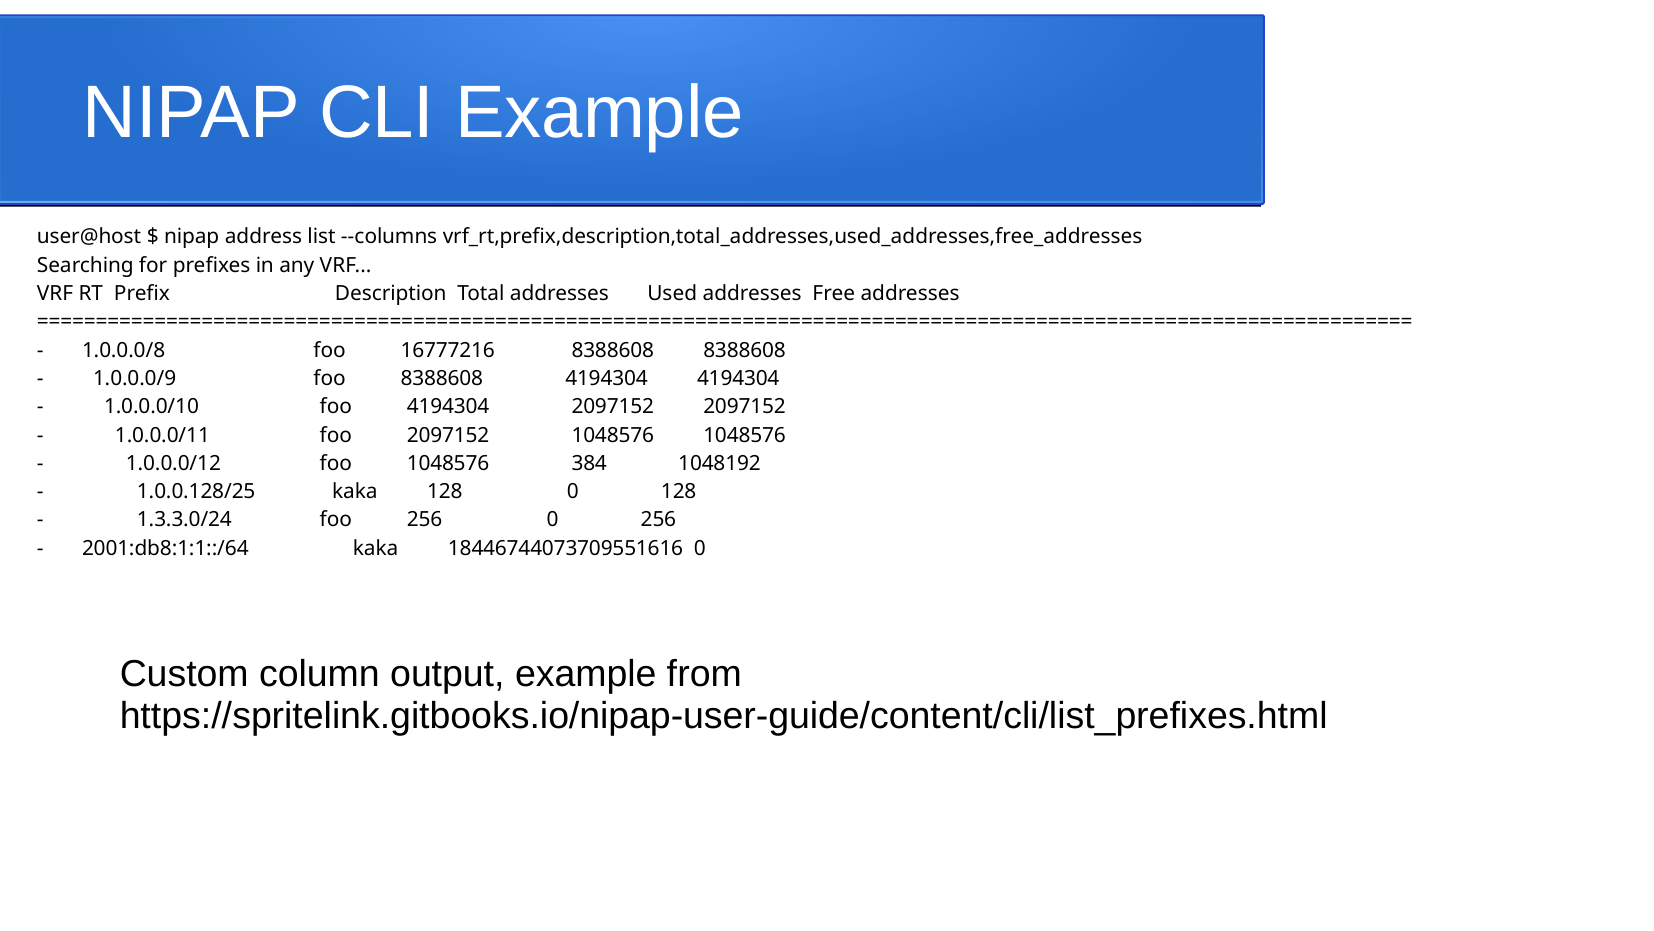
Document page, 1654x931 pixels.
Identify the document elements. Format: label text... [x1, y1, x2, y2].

title NIPAP CLI Example [82, 35, 1235, 189]
text_box Custom column output, example from https://spritelink.gitbooks.io/nipap-user-guide/content/cli/list_prefixes.html [105, 645, 1344, 743]
text_box user@host $ nipap address list --columns vrf_rt,prefix,description,total_addresses,used_addresses,free_addresses Searching for prefixes in any VRF... VRF RT Prefix Description Total addresses Used addresses Free addresses ===================================================================================================================== - 1.0.0.0/8 foo 16777216 8388608 8388608 - 1.0.0.0/9 foo 8388608 4194304 4194304 - 1.0.0.0/10 foo 4194304 2097152 2097152 - 1.0.0.0/11 foo 2097152 1048576 1048576 - 1.0.0.0/12 foo 1048576 384 1048192 - 1.0.0.128/25 kaka 128 0 128 - 1.3.3.0/24 foo 256 0 256 - 2001:db8:1:1::/64 kaka 18446744073709551616 0 [22, 214, 1591, 646]
